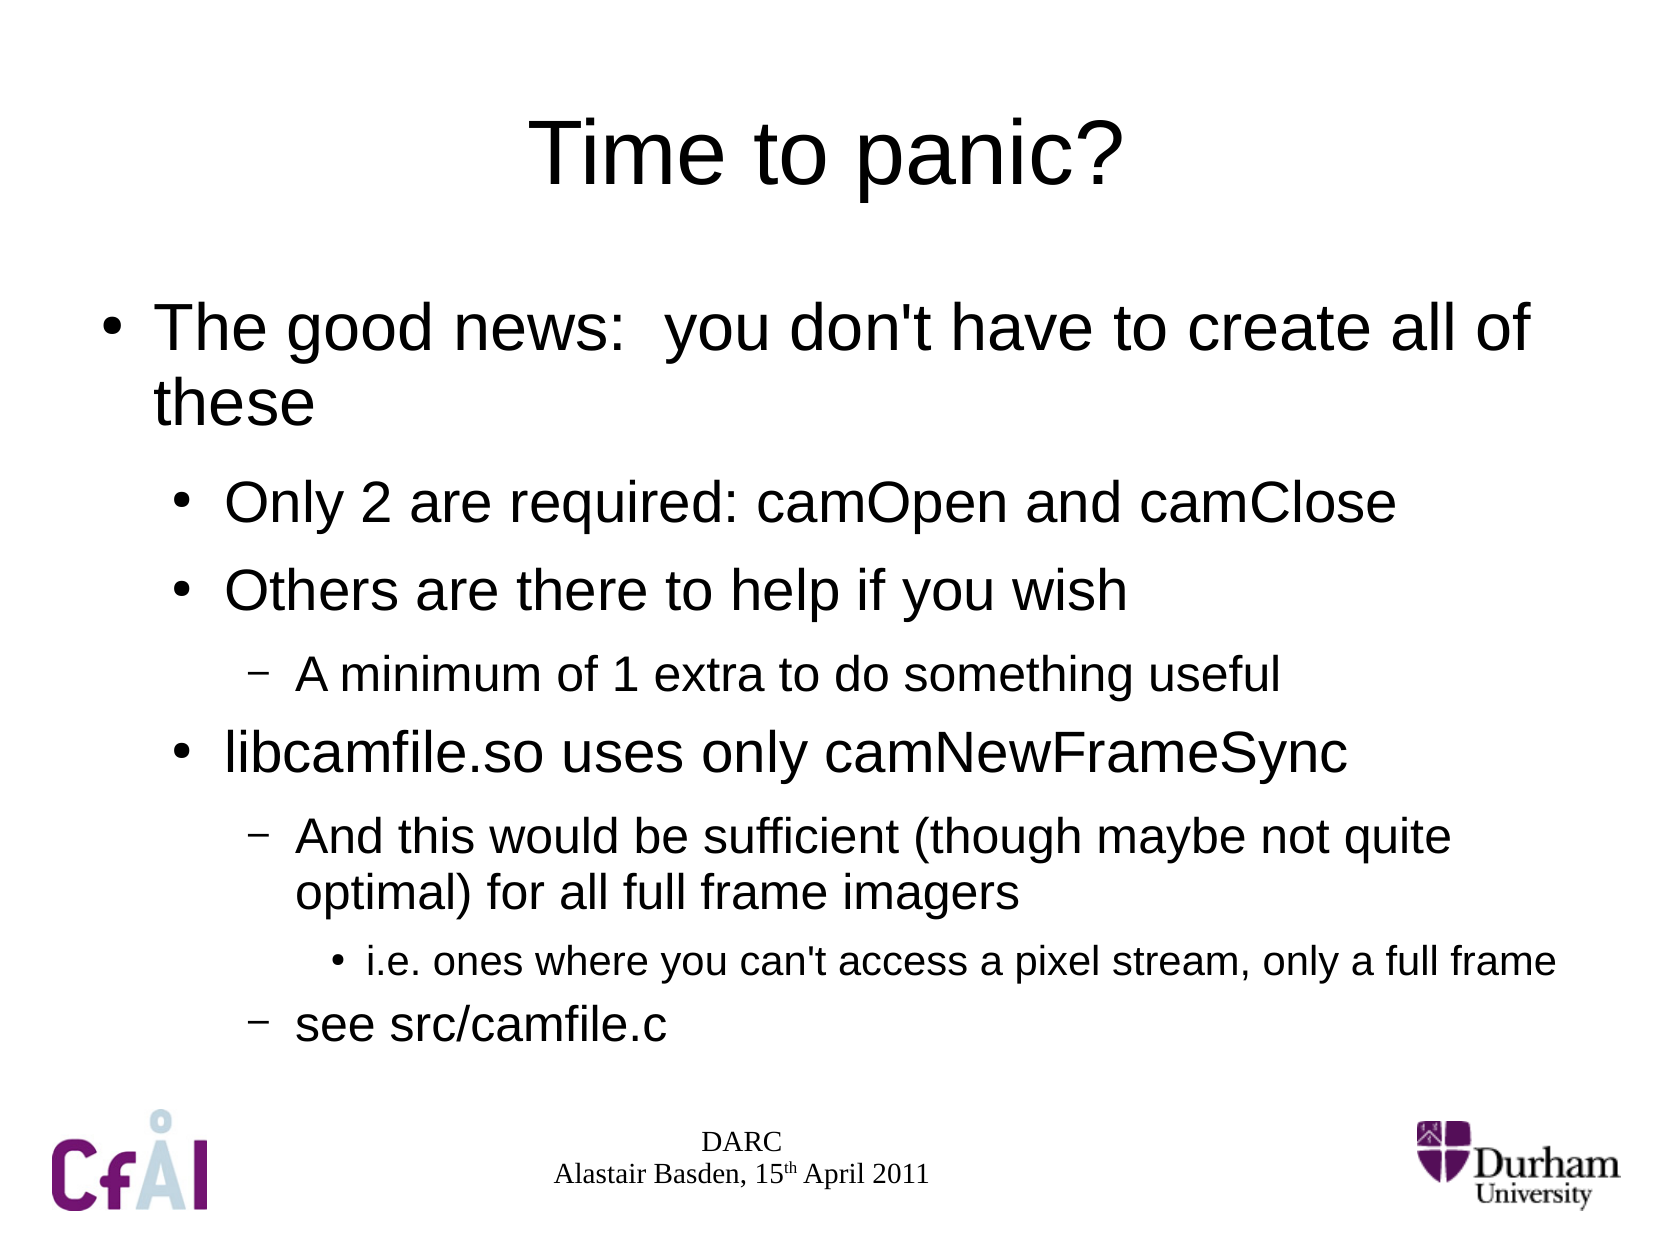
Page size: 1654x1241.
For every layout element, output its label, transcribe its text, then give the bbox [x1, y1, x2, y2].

title Time to panic? [82, 56, 1571, 250]
list The good news: you don't have to create all of these Only 2 are required: camOpen and camClose Others are there to help if you wish A minimum of 1 extra to do something useful libcamfile.so uses only camNewFrameSync And this would be sufficient (though maybe not quite optimal) for all full frame imagers i.e. ones where you can't access a pixel stream, only a full frame see src/camfile.c [82, 290, 1571, 1109]
picture [1417, 1121, 1621, 1211]
picture [52, 1109, 207, 1211]
